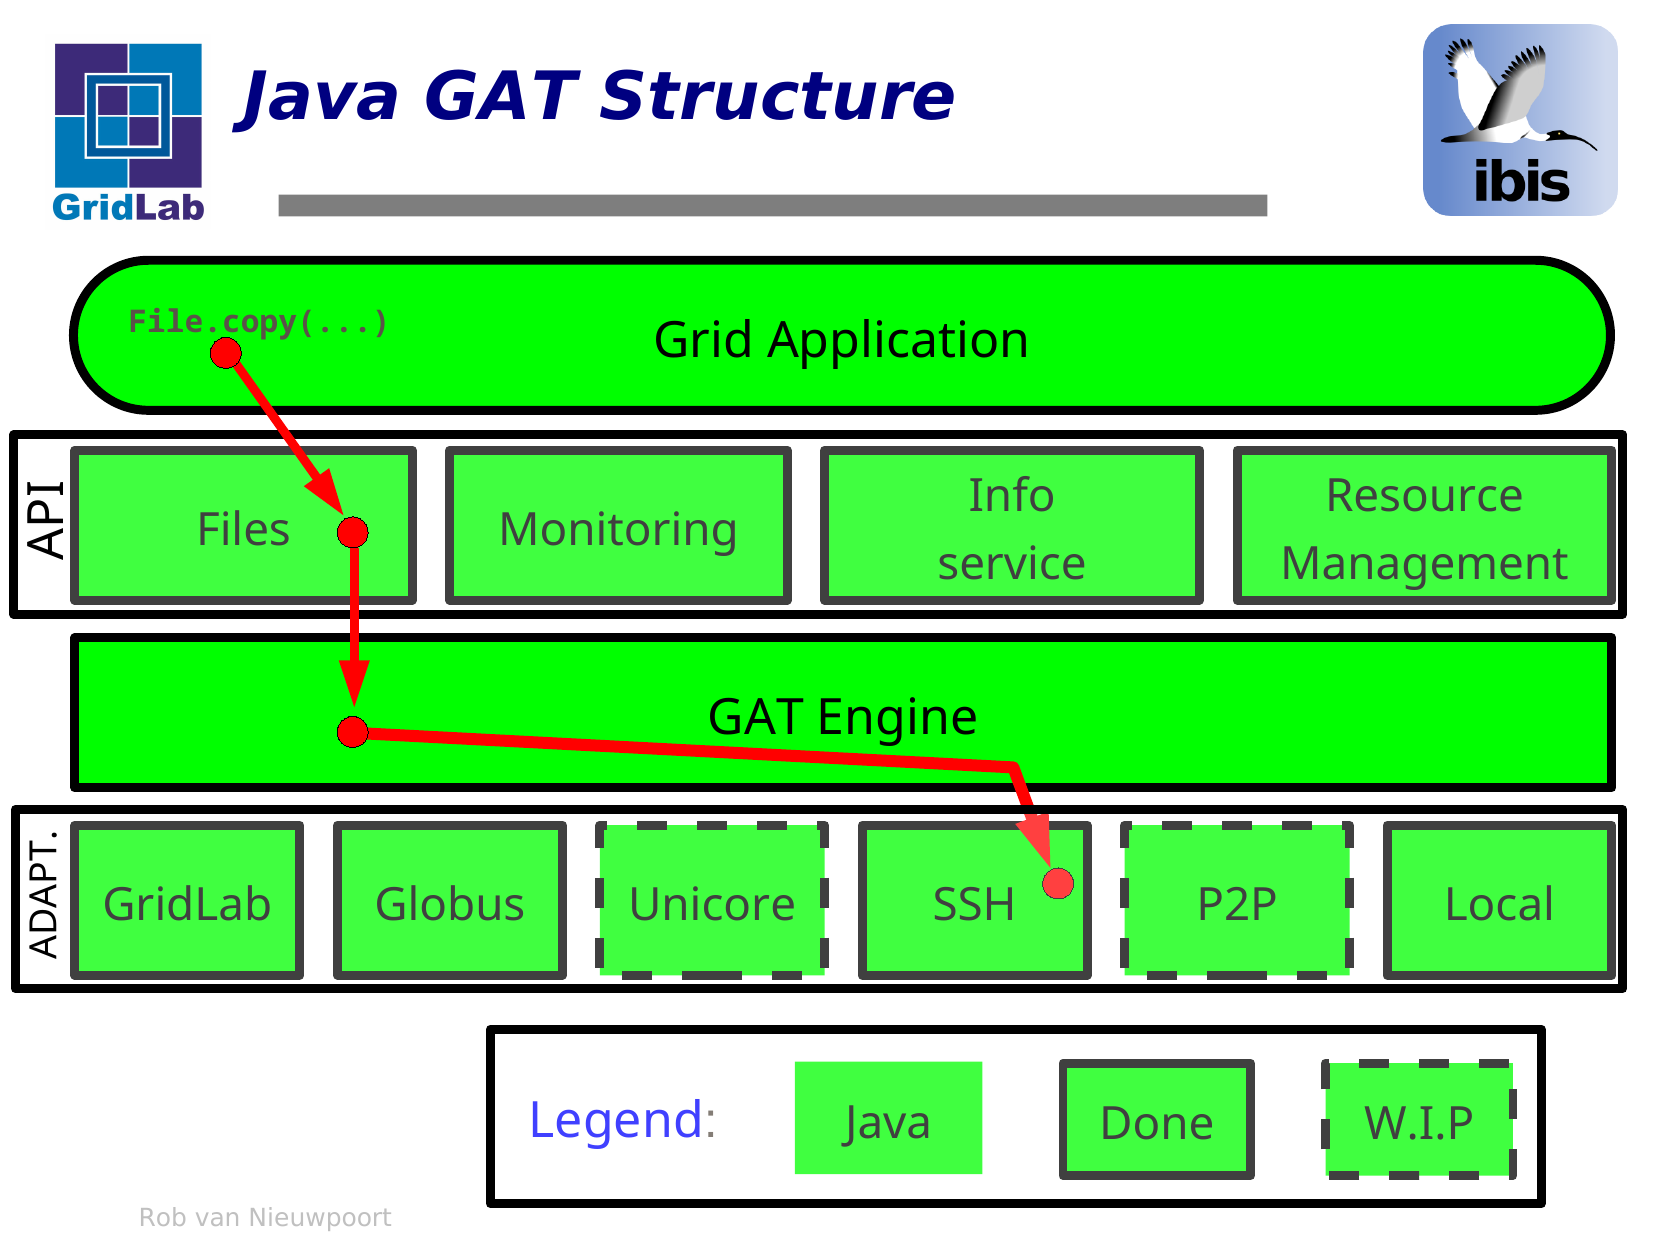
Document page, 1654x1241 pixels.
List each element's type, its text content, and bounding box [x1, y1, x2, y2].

picture [45, 34, 211, 230]
text_box [490, 1029, 1542, 1204]
title Java GAT Structure [243, 0, 1280, 187]
text_box File.copy(...) [128, 295, 392, 332]
text_box [337, 716, 369, 748]
picture [1423, 24, 1618, 216]
text_box [210, 337, 242, 369]
text_box [15, 809, 1623, 989]
text_box [13, 434, 1623, 615]
text_box Grid Application [73, 260, 1611, 411]
text_box ADAPT. [12, 806, 83, 985]
text_box GAT Engine [74, 637, 1612, 788]
text_box API [4, 431, 76, 610]
